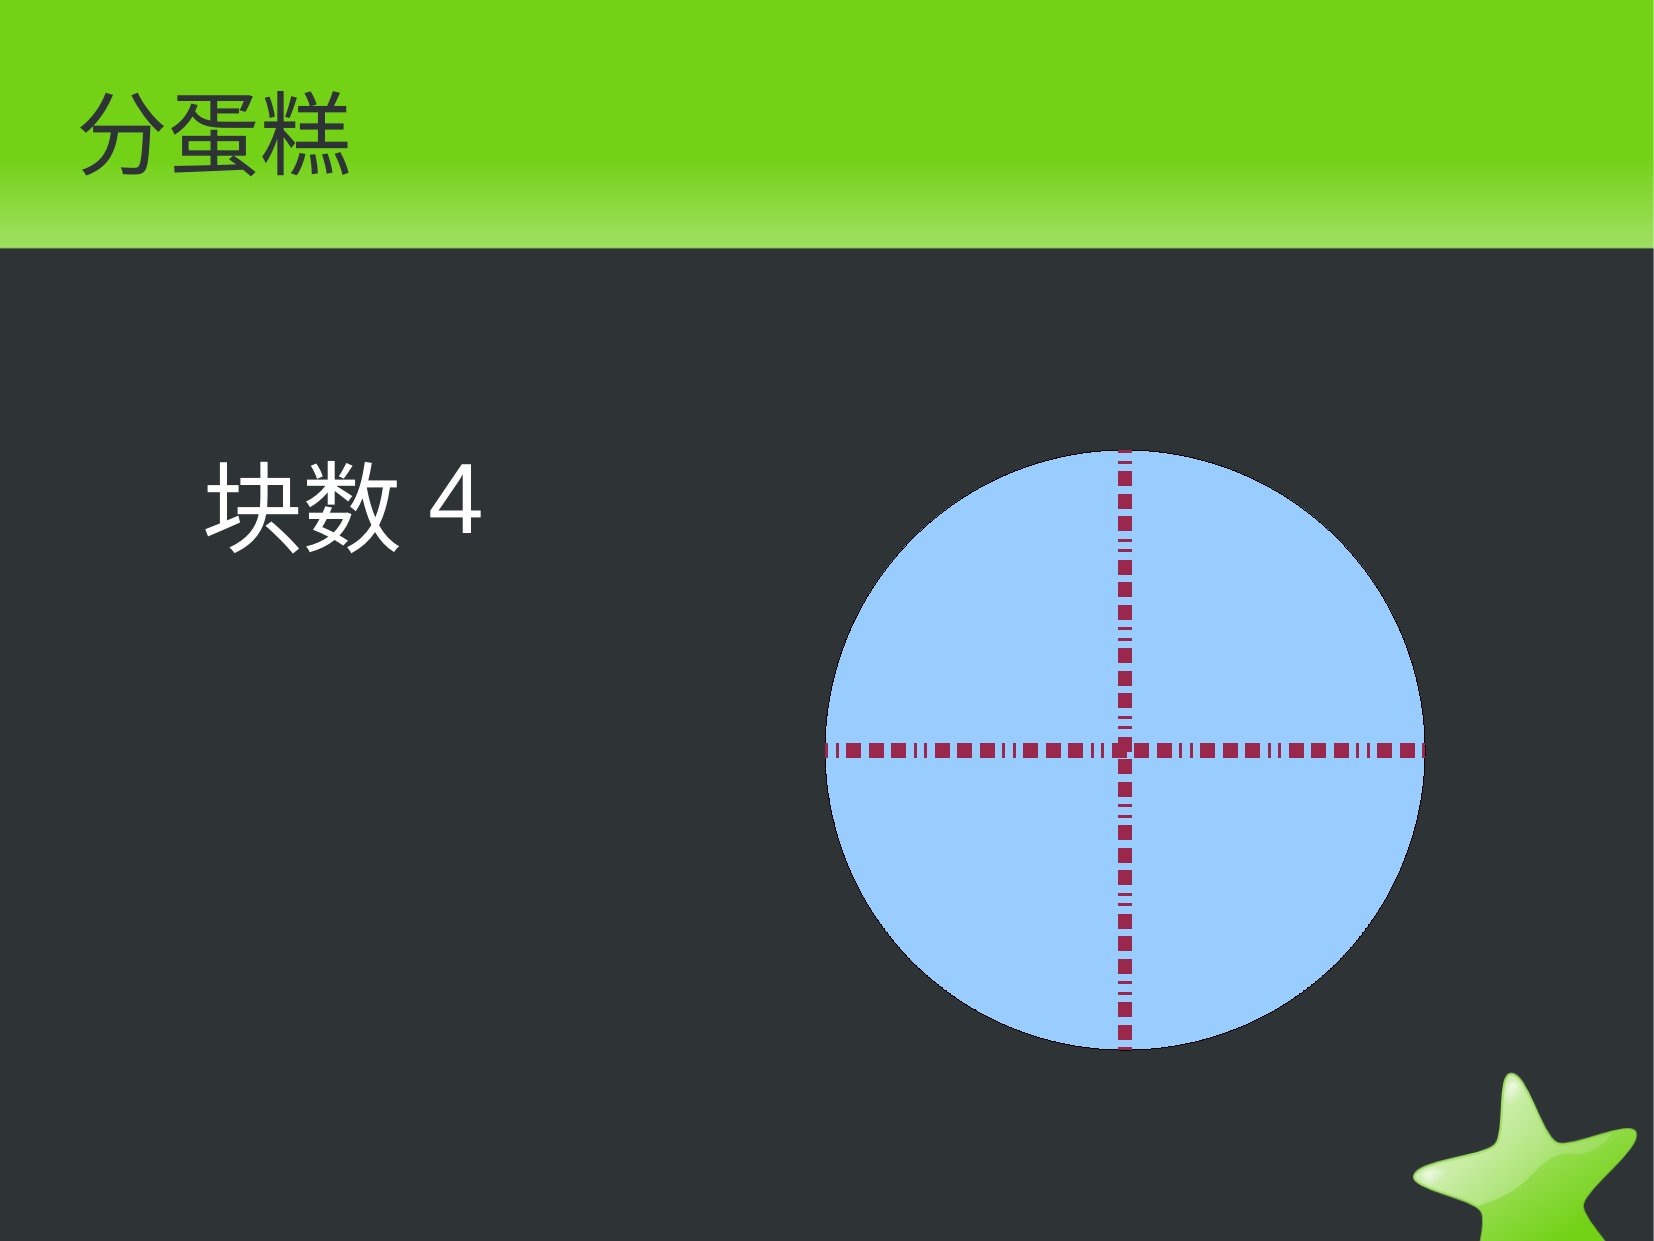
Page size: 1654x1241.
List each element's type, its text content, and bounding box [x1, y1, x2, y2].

text_box <number> [413, 435, 899, 563]
title 分蛋糕 [76, 29, 1565, 237]
text_box 块数 [187, 431, 418, 563]
picture [0, 0, 1654, 1241]
text_box [825, 450, 1425, 1050]
